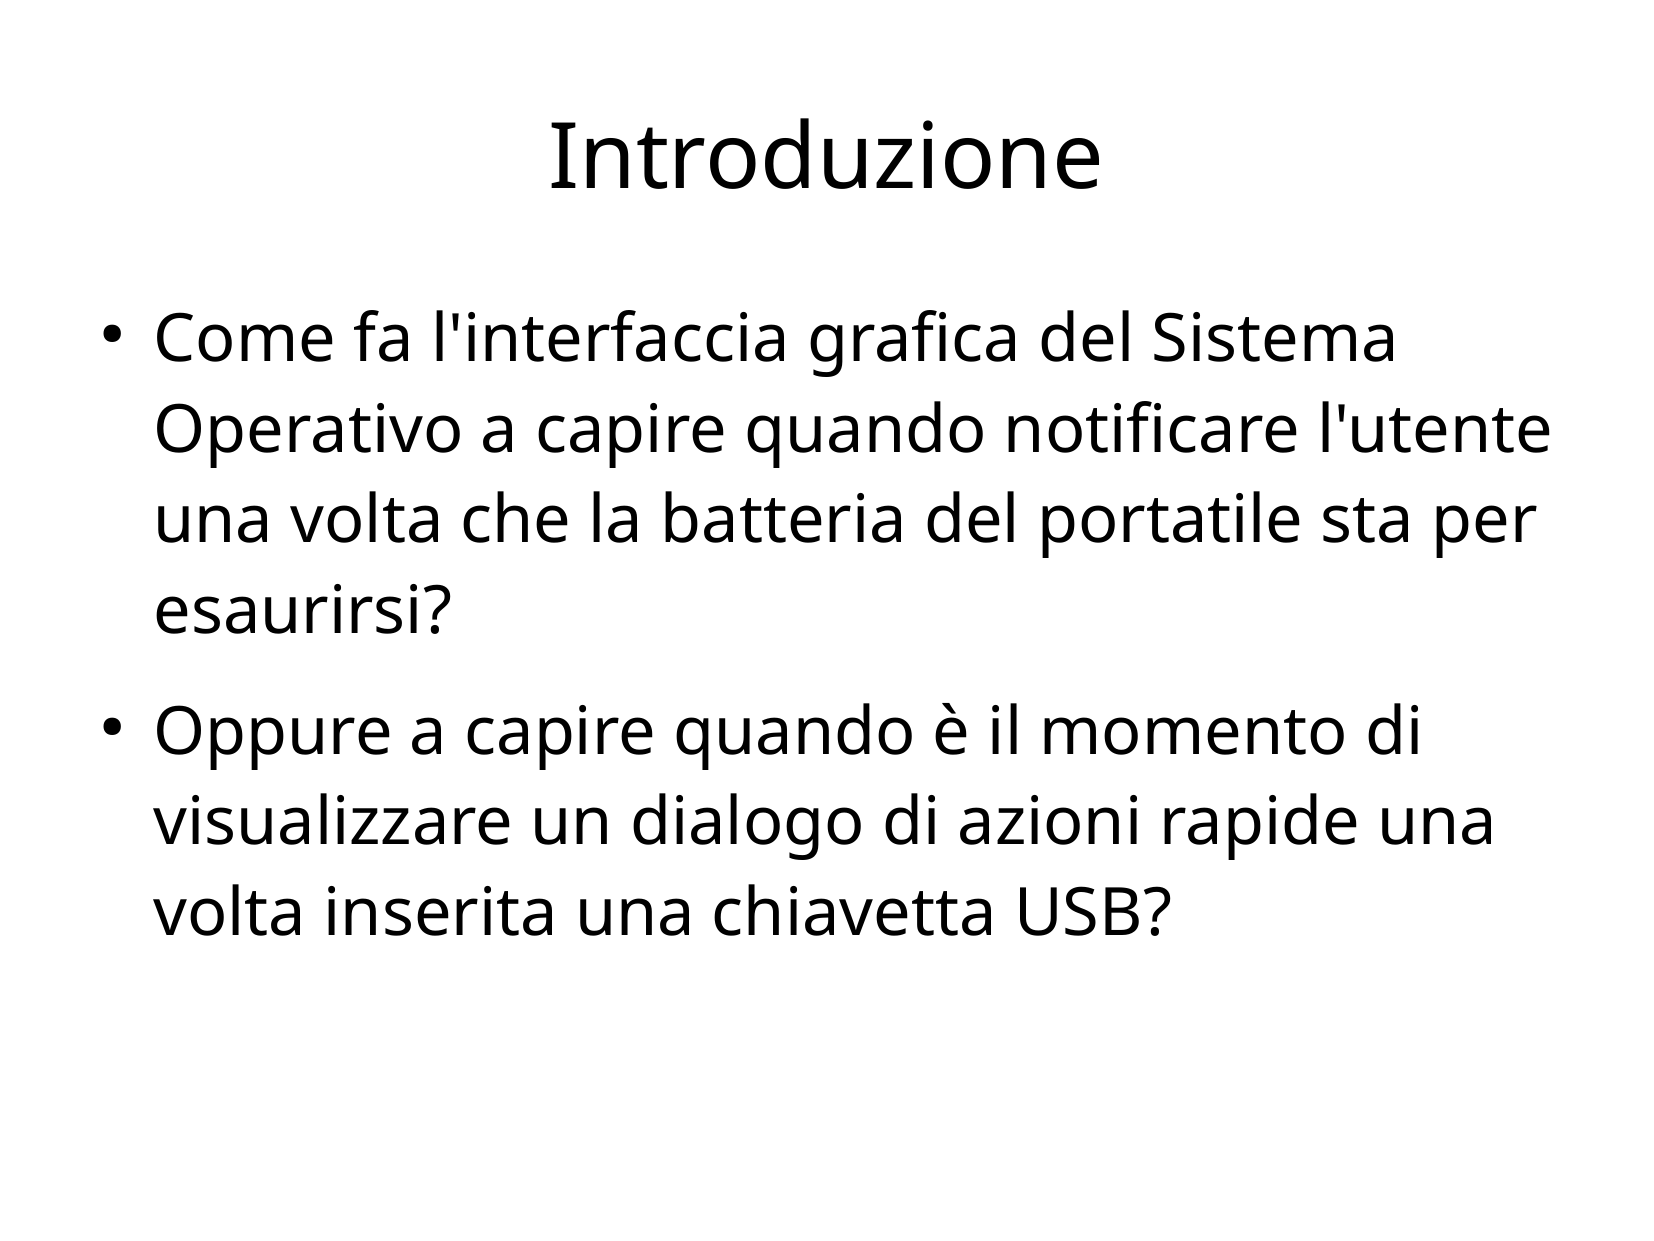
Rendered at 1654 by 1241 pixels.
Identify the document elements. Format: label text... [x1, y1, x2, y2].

title Introduzione [82, 49, 1571, 257]
list Come fa l'interfaccia grafica del Sistema Operativo a capire quando notificare l'utente una volta che la batteria del portatile sta per esaurirsi? Oppure a capire quando è il momento di visualizzare un dialogo di azioni rapide una volta inserita una chiavetta USB? [82, 290, 1571, 1010]
